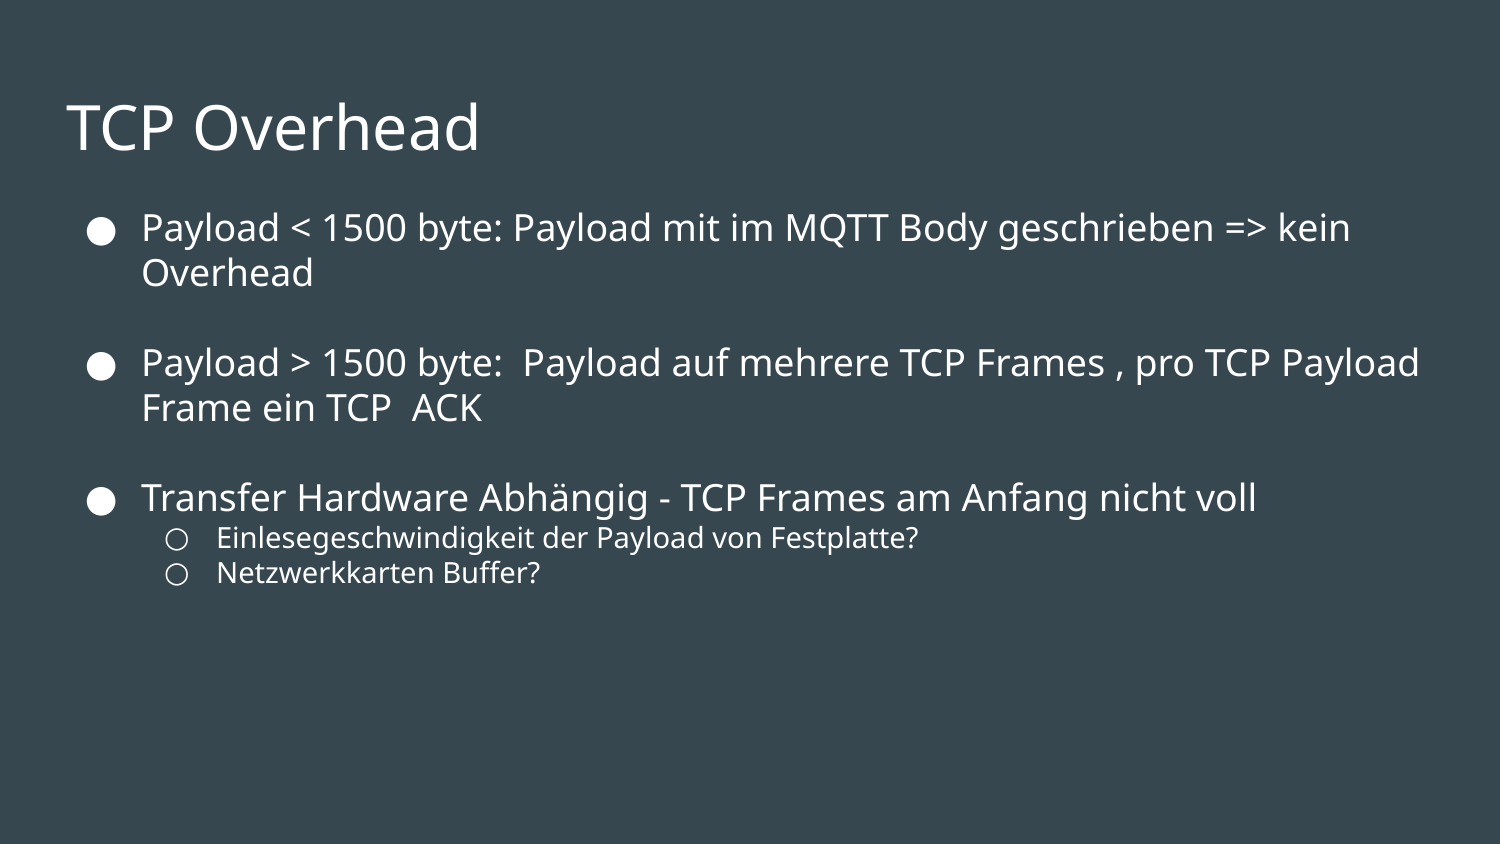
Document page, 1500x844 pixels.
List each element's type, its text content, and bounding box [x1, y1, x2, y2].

title TCP Overhead [51, 72, 1449, 167]
list Payload < 1500 byte: Payload mit im MQTT Body geschrieben => kein Overhead Payload > 1500 byte: Payload auf mehrere TCP Frames , pro TCP Payload Frame ein TCP ACK Transfer Hardware Abhängig - TCP Frames am Anfang nicht voll Einlesegeschwindigkeit der Payload von Festplatte? Netzwerkkarten Buffer? [51, 189, 1449, 750]
